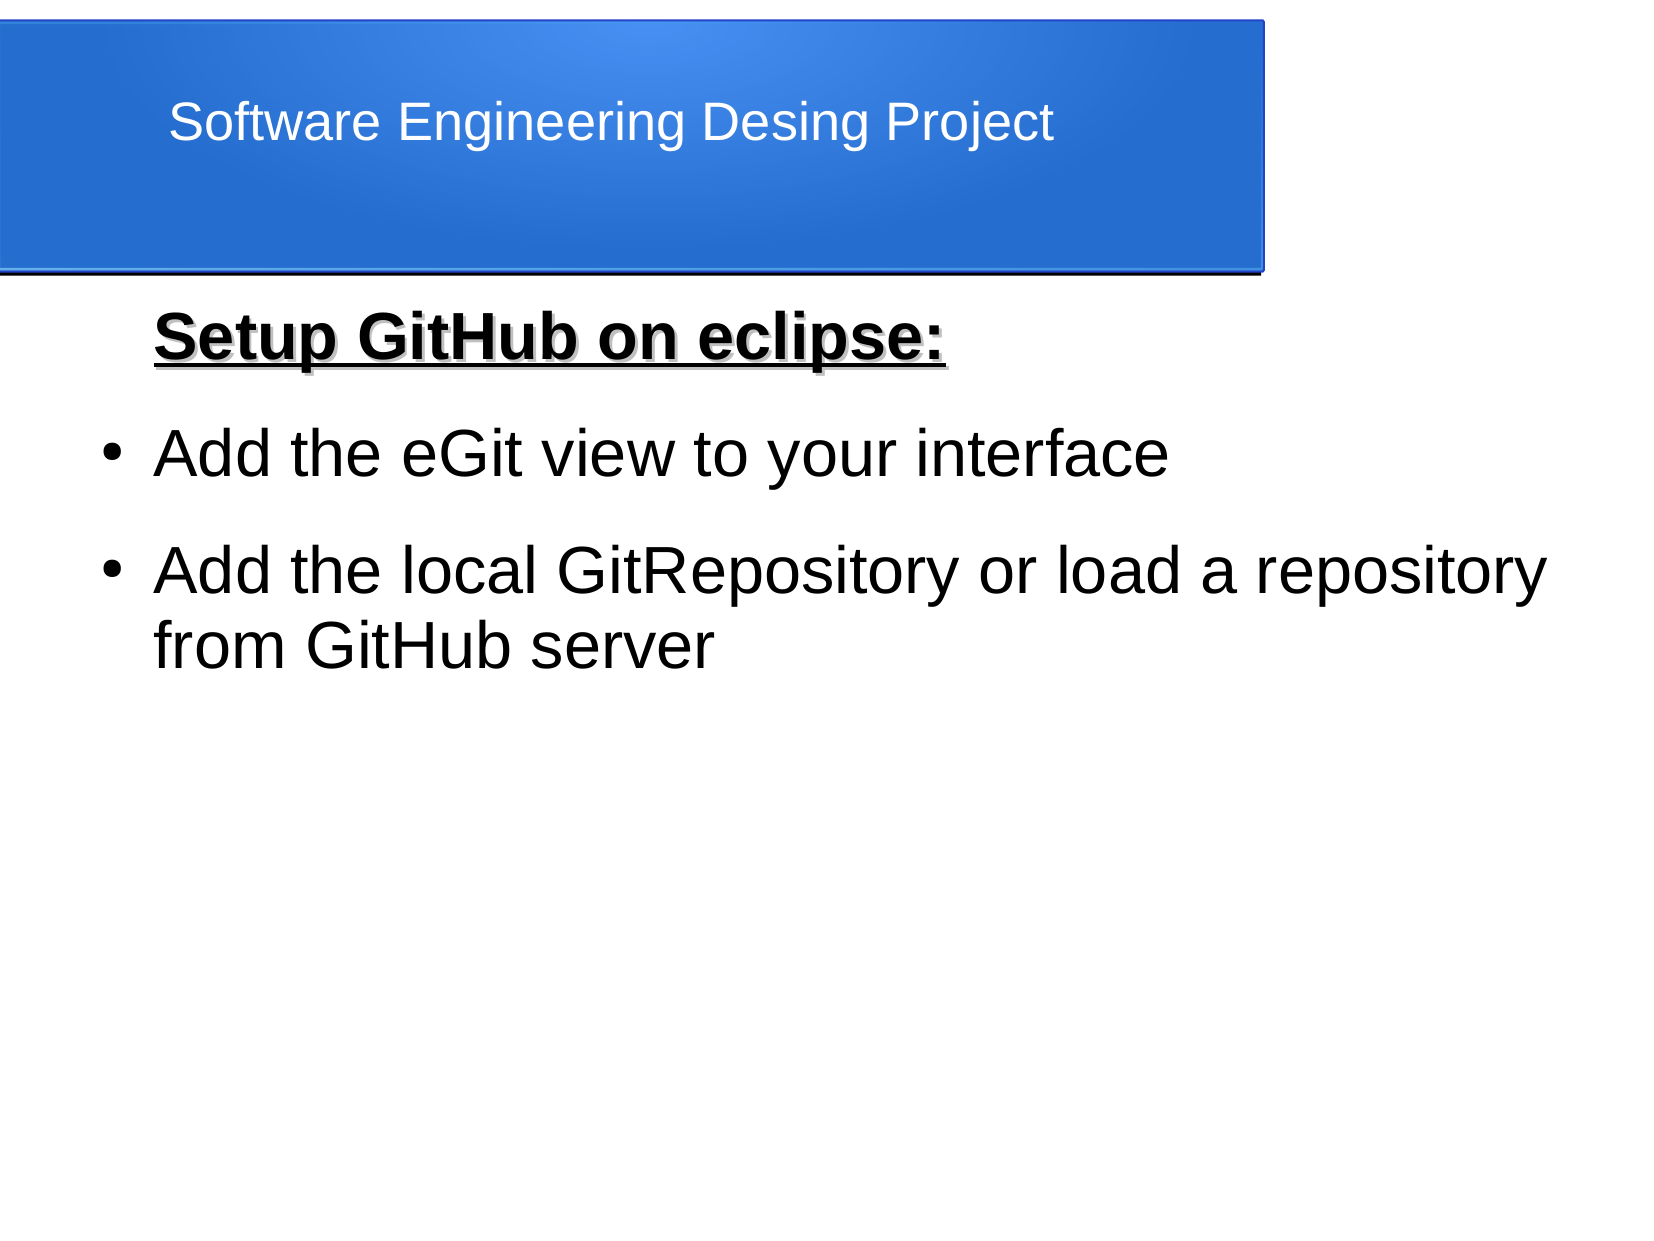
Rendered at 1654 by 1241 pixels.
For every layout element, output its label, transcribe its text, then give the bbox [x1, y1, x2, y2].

text_box Software Engineering Desing Project [153, 83, 1134, 201]
list Setup GitHub on eclipse: Add the eGit view to your interface Add the local GitRepository or load a repository from GitHub server [82, 299, 1571, 1019]
